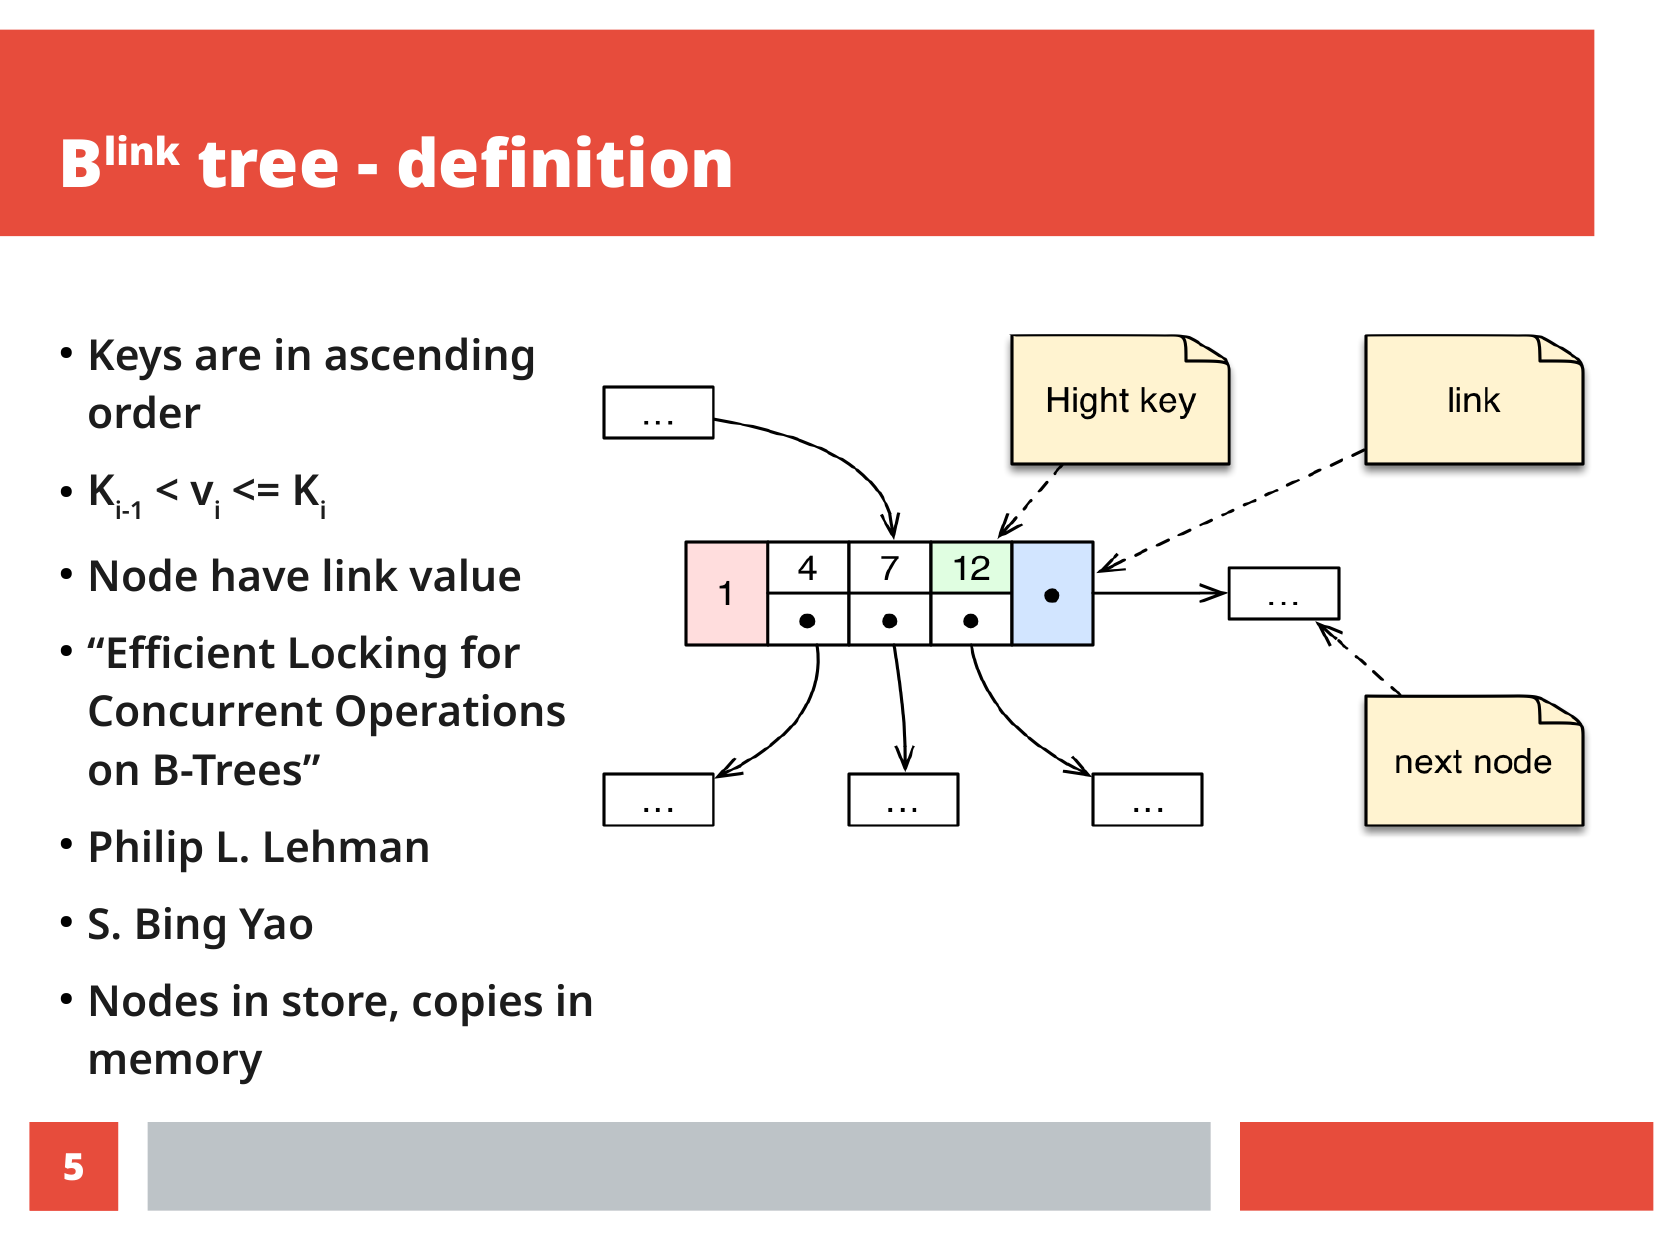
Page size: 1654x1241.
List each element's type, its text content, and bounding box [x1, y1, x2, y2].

list Keys are in ascending order Ki-1 < vi <= Ki Node have link value “Efficient Locking for Concurrent Operations on B-Trees” Philip L. Lehman S. Bing Yao Nodes in store, copies in memory [59, 324, 599, 1093]
picture [598, 324, 1600, 848]
title Blink tree - definition [59, 59, 1595, 207]
